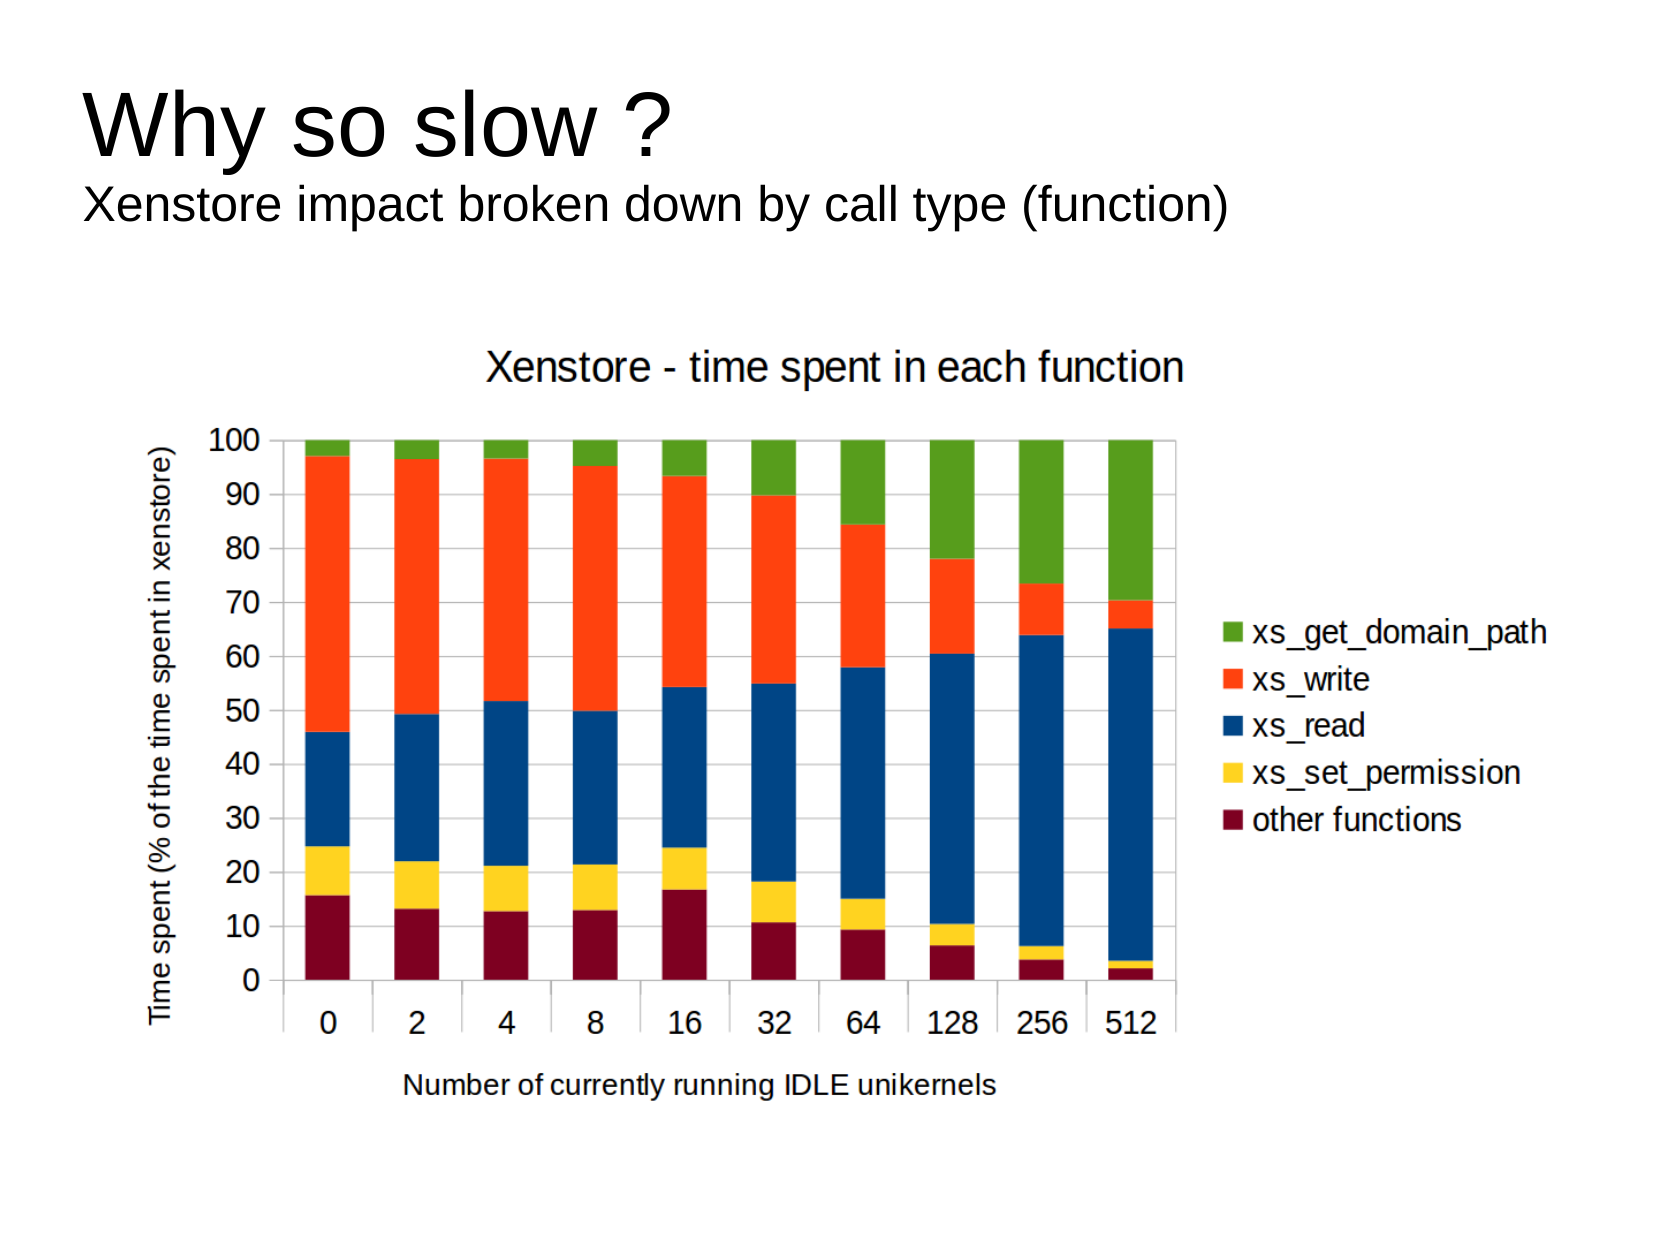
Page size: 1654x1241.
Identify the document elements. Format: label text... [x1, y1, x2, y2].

picture [103, 314, 1561, 1111]
title Why so slow ? Xenstore impact broken down by call type (function) [82, 49, 1571, 257]
